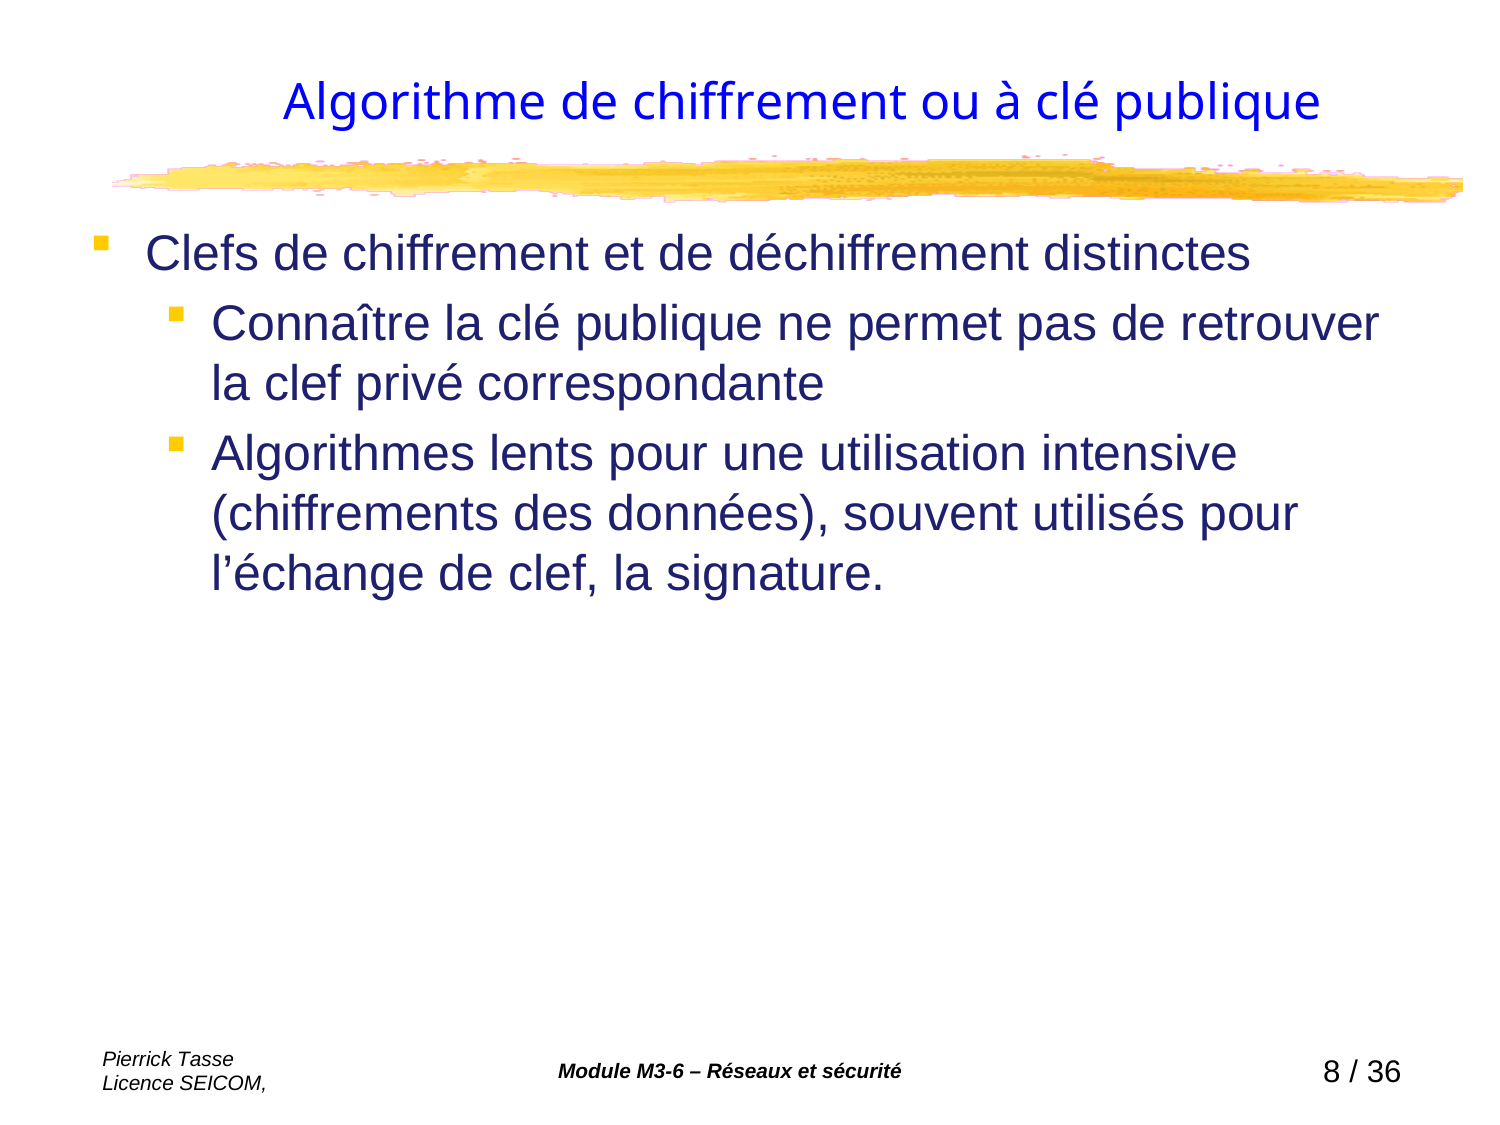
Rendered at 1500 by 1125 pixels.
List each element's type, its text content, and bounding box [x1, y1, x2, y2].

picture [112, 149, 1463, 213]
list Clefs de chiffrement et de déchiffrement distinctes Connaître la clé publique ne permet pas de retrouver la clef privé correspondante Algorithmes lents pour une utilisation intensive (chiffrements des données), souvent utilisés pour l’échange de clef, la signature. [74, 212, 1418, 922]
title Algorithme de chiffrement ou à clé publique [62, 37, 1338, 138]
